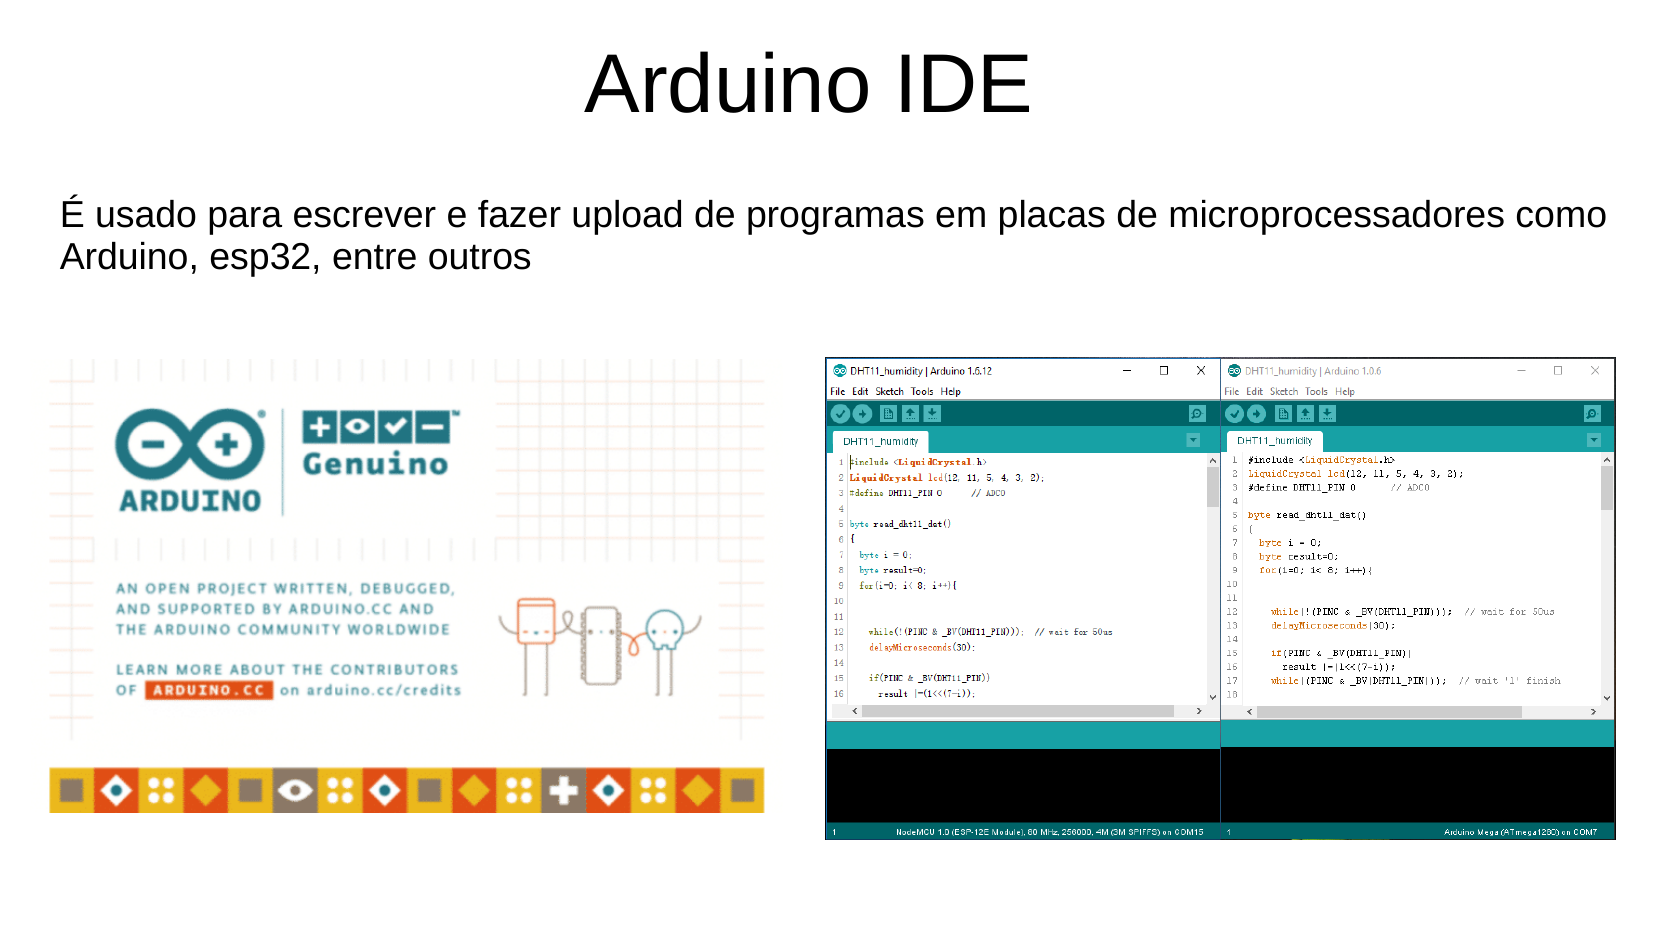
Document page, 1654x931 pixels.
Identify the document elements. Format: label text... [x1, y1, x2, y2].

text_box É usado para escrever e fazer upload de programas em placas de microprocessadores como Arduino, esp32, entre outros [45, 186, 1623, 286]
picture [825, 357, 1616, 841]
picture [30, 359, 783, 813]
text_box Arduino IDE [570, 30, 1049, 138]
